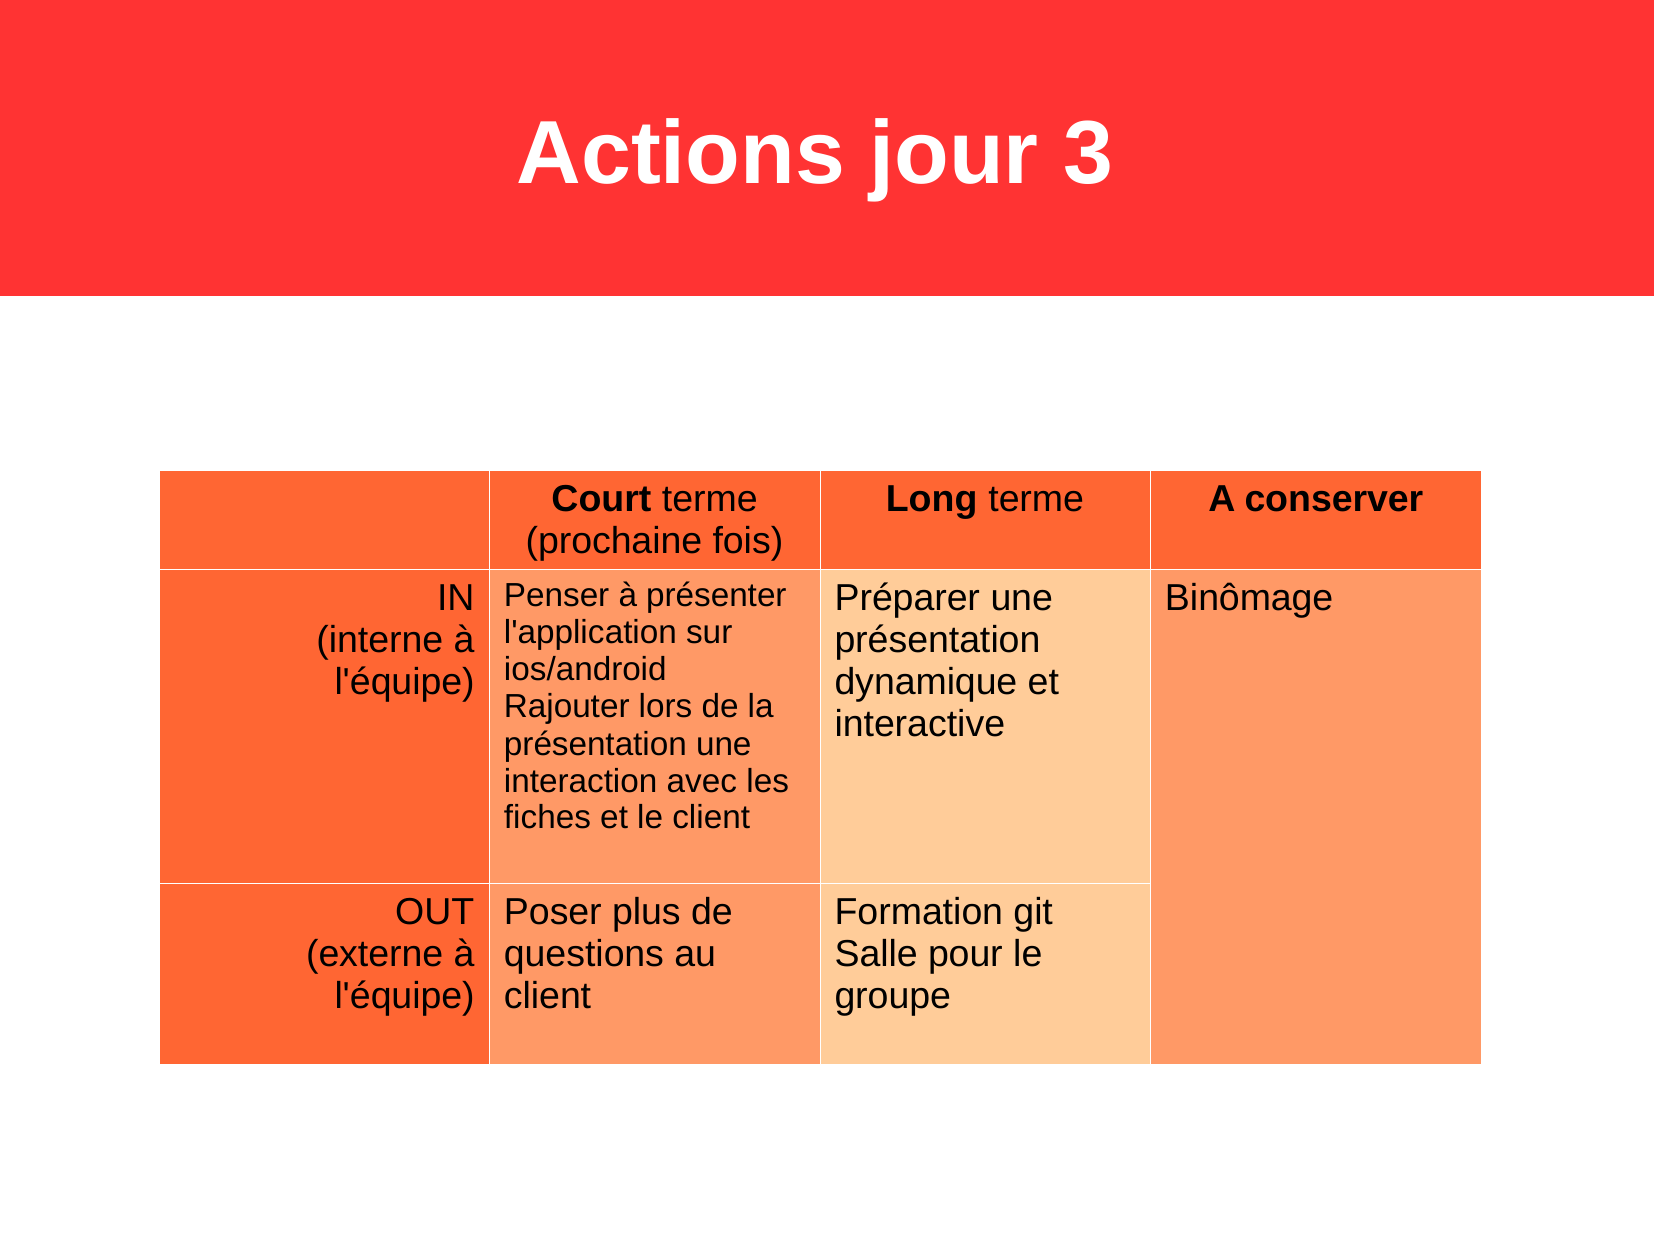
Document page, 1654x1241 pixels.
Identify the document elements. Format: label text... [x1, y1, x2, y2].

table_header Court terme (prochaine fois) [490, 471, 820, 569]
table_cell IN (interne à l'équipe) [160, 570, 489, 883]
table_header [160, 471, 489, 569]
title Actions jour 3 [11, 49, 1619, 257]
table_cell Binômage [1151, 570, 1481, 1064]
table_cell Formation git Salle pour le groupe [821, 884, 1150, 1064]
table_cell OUT (externe à l'équipe) [160, 884, 489, 1064]
table_cell Préparer une présentation dynamique et interactive [821, 570, 1150, 883]
table_cell Penser à présenter l'application sur ios/android Rajouter lors de la présentation une interaction avec les fiches et le client [490, 570, 820, 883]
table_header A conserver [1151, 471, 1481, 569]
table_cell Poser plus de questions au client [490, 884, 820, 1064]
text_box [0, 0, 1654, 296]
table_header Long terme [821, 471, 1150, 569]
